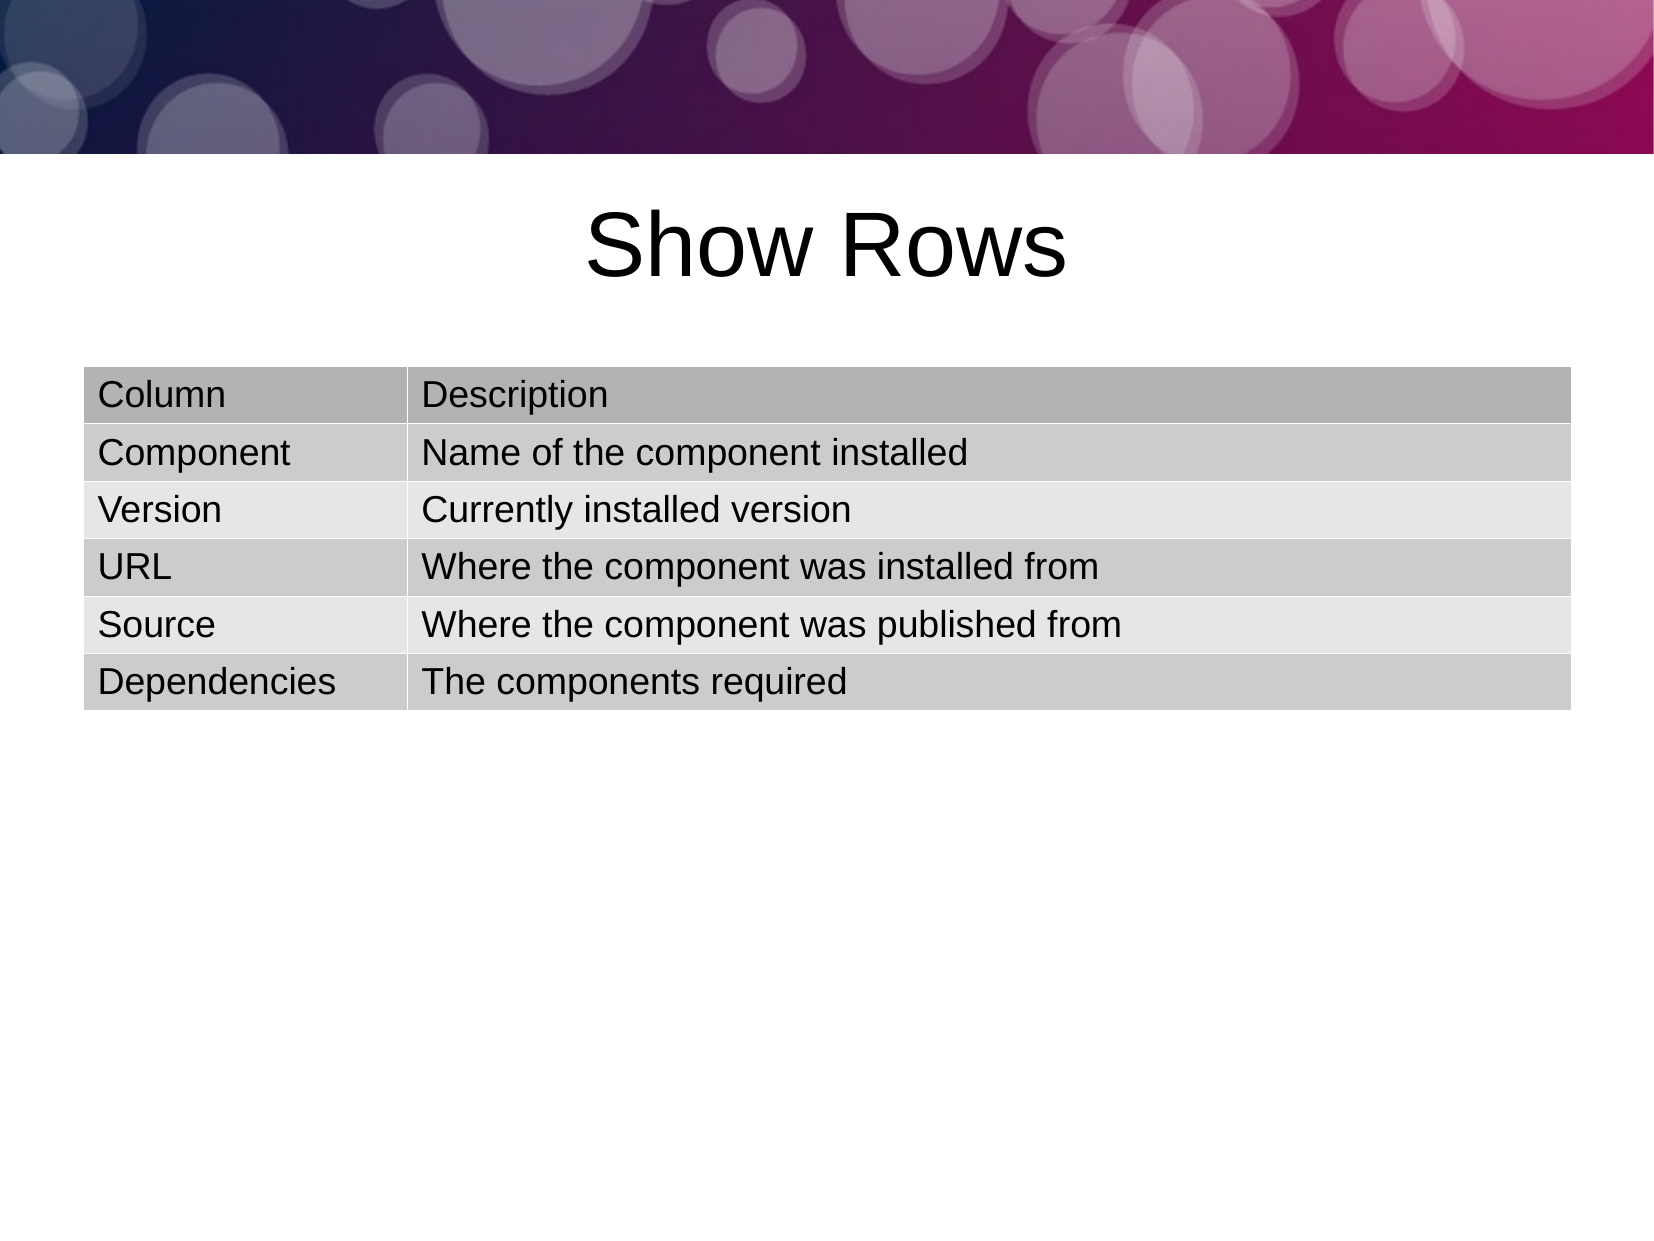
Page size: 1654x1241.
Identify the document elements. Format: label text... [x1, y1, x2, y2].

table_cell Component [84, 424, 407, 481]
table_cell Source [84, 597, 407, 653]
table_cell Name of the component installed [408, 424, 1571, 481]
table_cell URL [84, 539, 407, 596]
table_header Column [84, 367, 407, 423]
title Show Rows [82, 159, 1571, 331]
picture [0, 0, 1654, 154]
table_cell Where the component was published from [408, 597, 1571, 653]
table_cell Version [84, 482, 407, 538]
table_header Description [408, 367, 1571, 423]
table_cell Dependencies [84, 654, 407, 710]
table_cell The components required [408, 654, 1571, 710]
table_cell Currently installed version [408, 482, 1571, 538]
table_cell Where the component was installed from [408, 539, 1571, 596]
